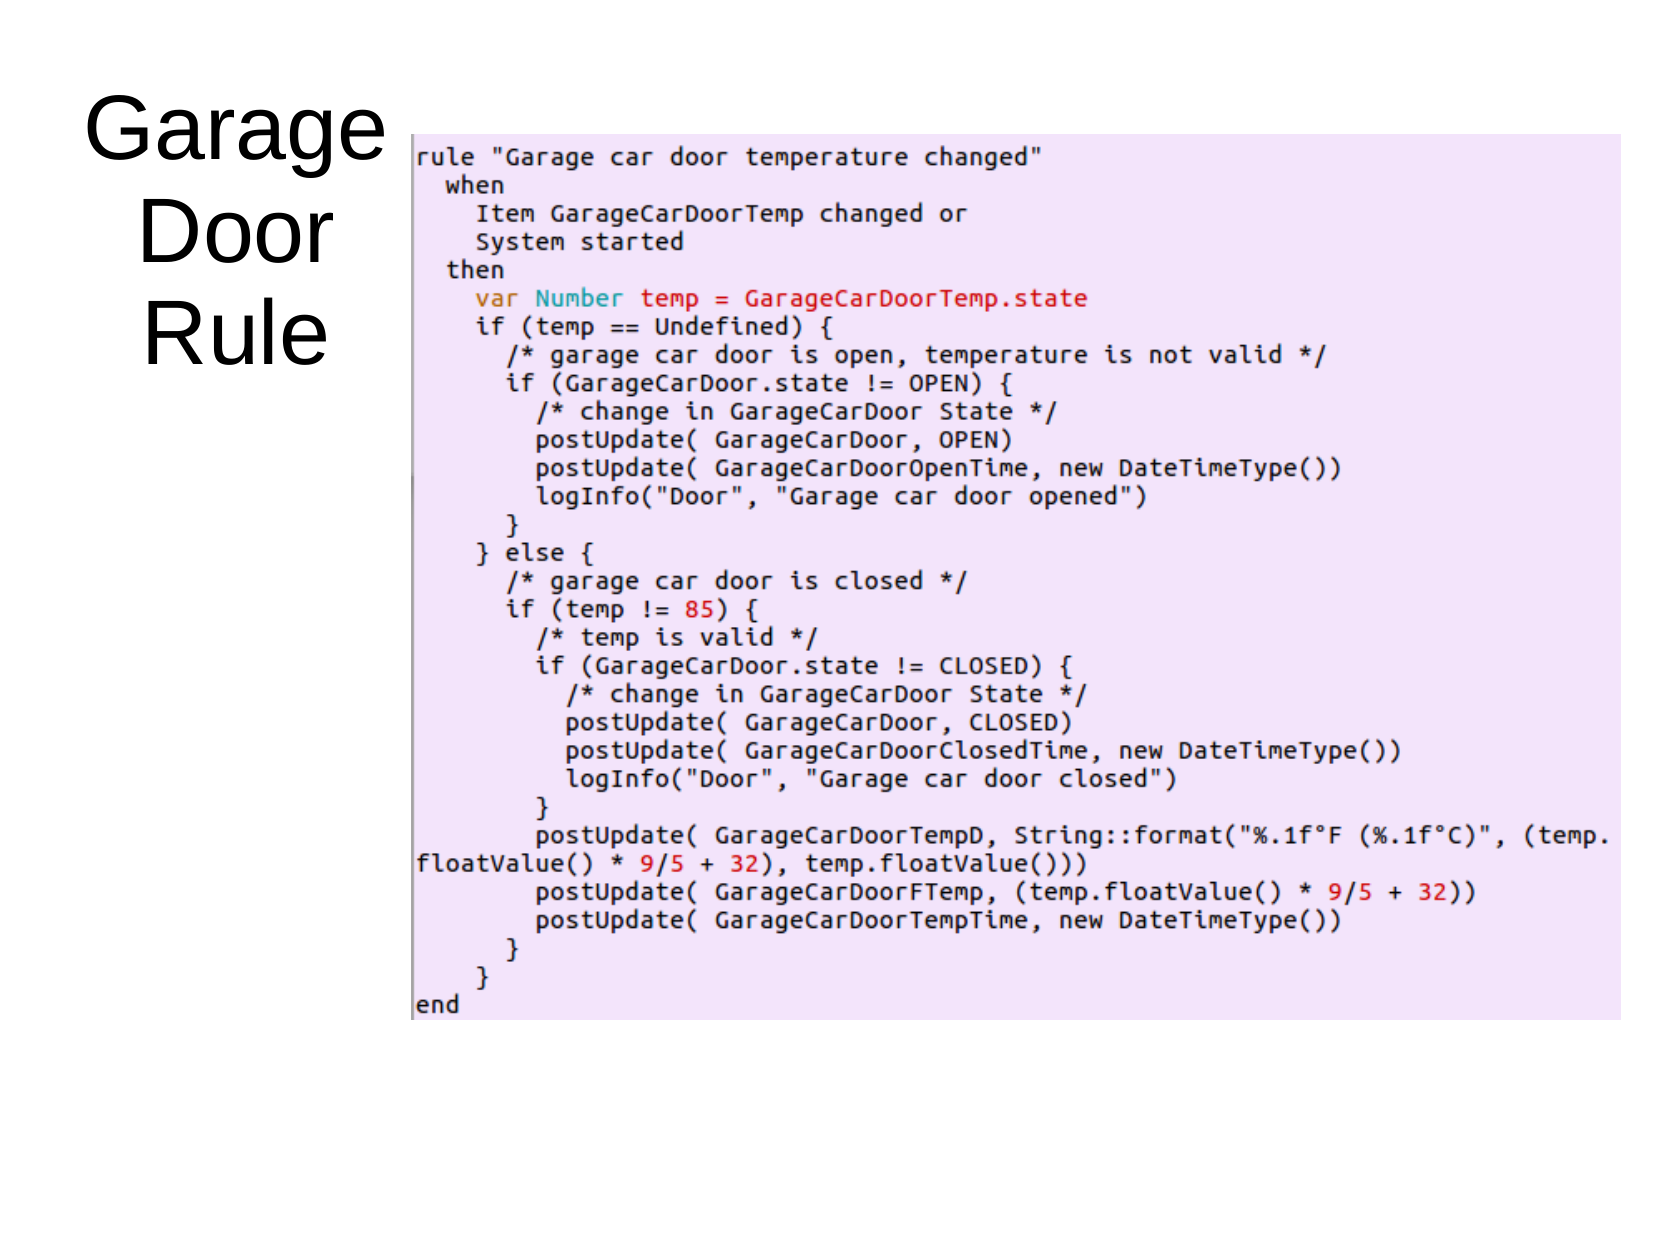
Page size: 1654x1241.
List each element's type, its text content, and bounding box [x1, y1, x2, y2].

title Garage Door Rule [60, 0, 413, 461]
picture [411, 134, 1621, 1021]
